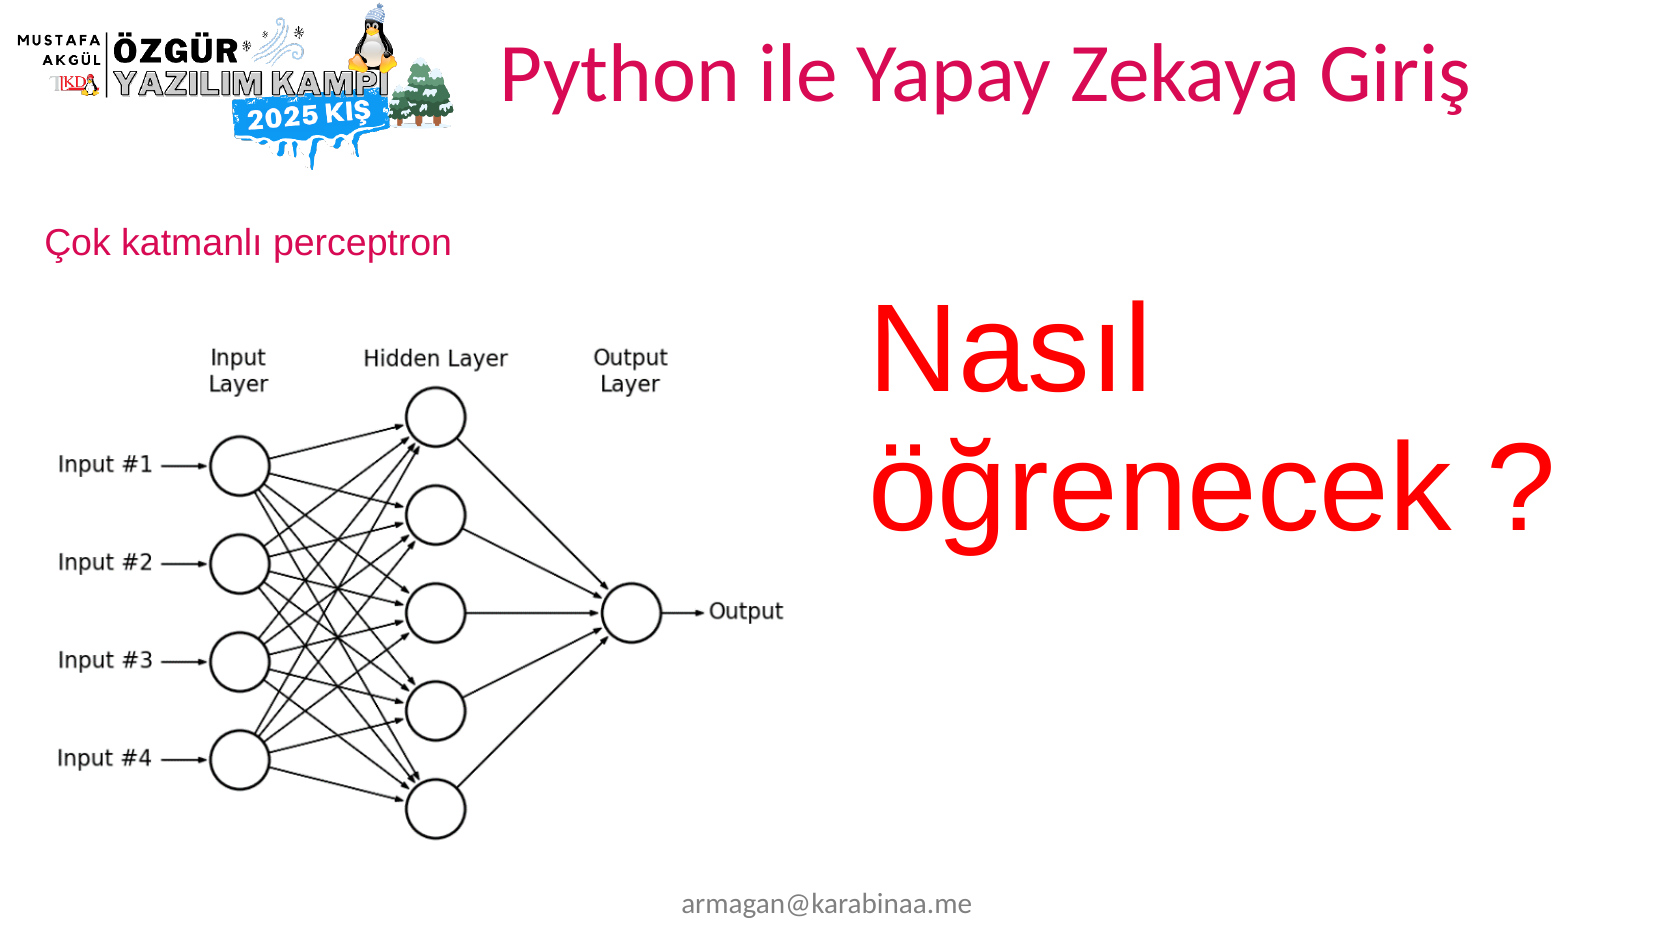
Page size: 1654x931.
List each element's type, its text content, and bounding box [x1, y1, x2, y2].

text_box armagan@karabinaa.me [0, 877, 1654, 928]
picture [0, 0, 463, 177]
text_box Python ile Yapay Zekaya Giriş [484, 10, 1654, 126]
text_box Nasıl öğrenecek ? [853, 270, 1625, 705]
picture [53, 330, 798, 854]
text_box Çok katmanlı perceptron [29, 213, 854, 271]
